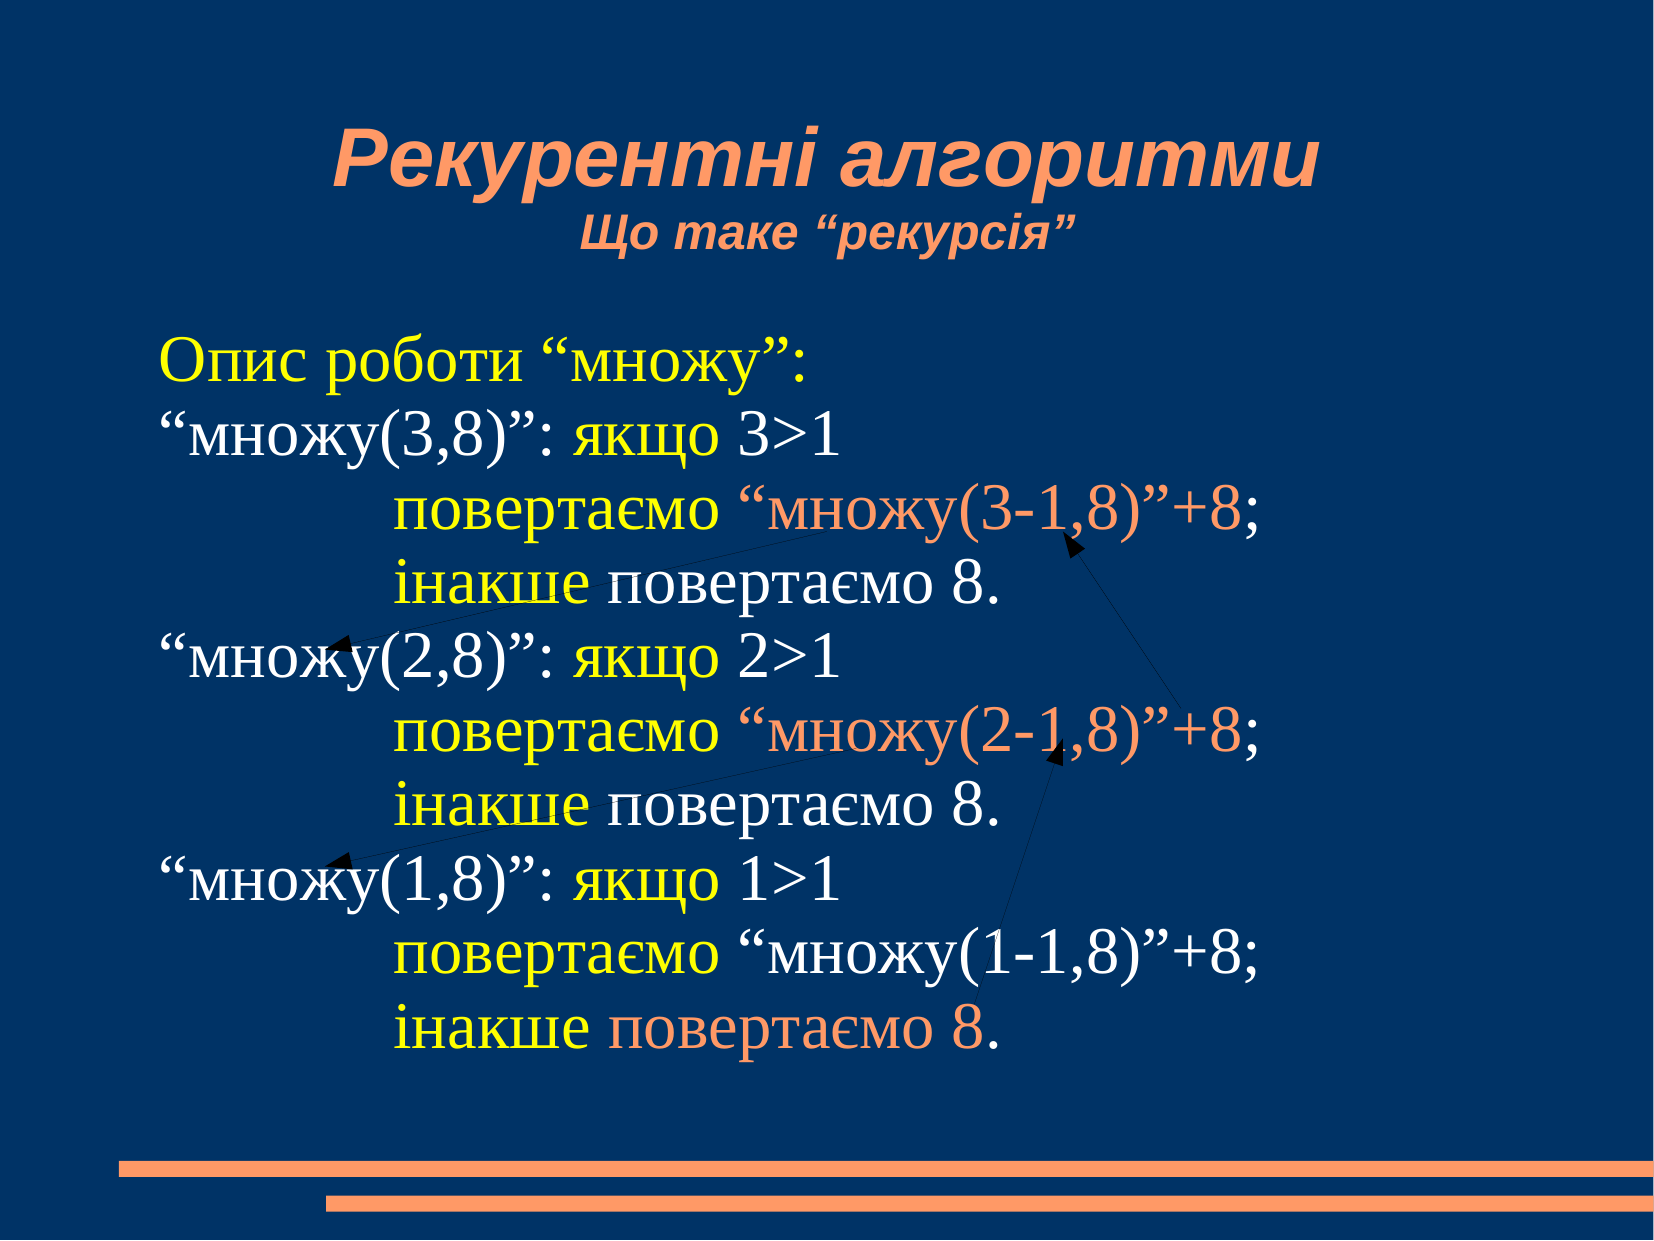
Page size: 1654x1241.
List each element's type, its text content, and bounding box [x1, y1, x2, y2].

list Опис роботи “множу”: “множу(3,8)”: якщо 3>1 повертаємо “множу(3-1,8)”+8; інакше повертаємо 8. “множу(2,8)”: якщо 2>1 повертаємо “множу(2-1,8)”+8; інакше повертаємо 8. “множу(1,8)”: якщо 1>1 повертаємо “множу(1-1,8)”+8; інакше повертаємо 8. [121, 322, 1561, 1132]
title Рекурентні алгоритми Що таке “рекурсія” [121, 46, 1534, 325]
